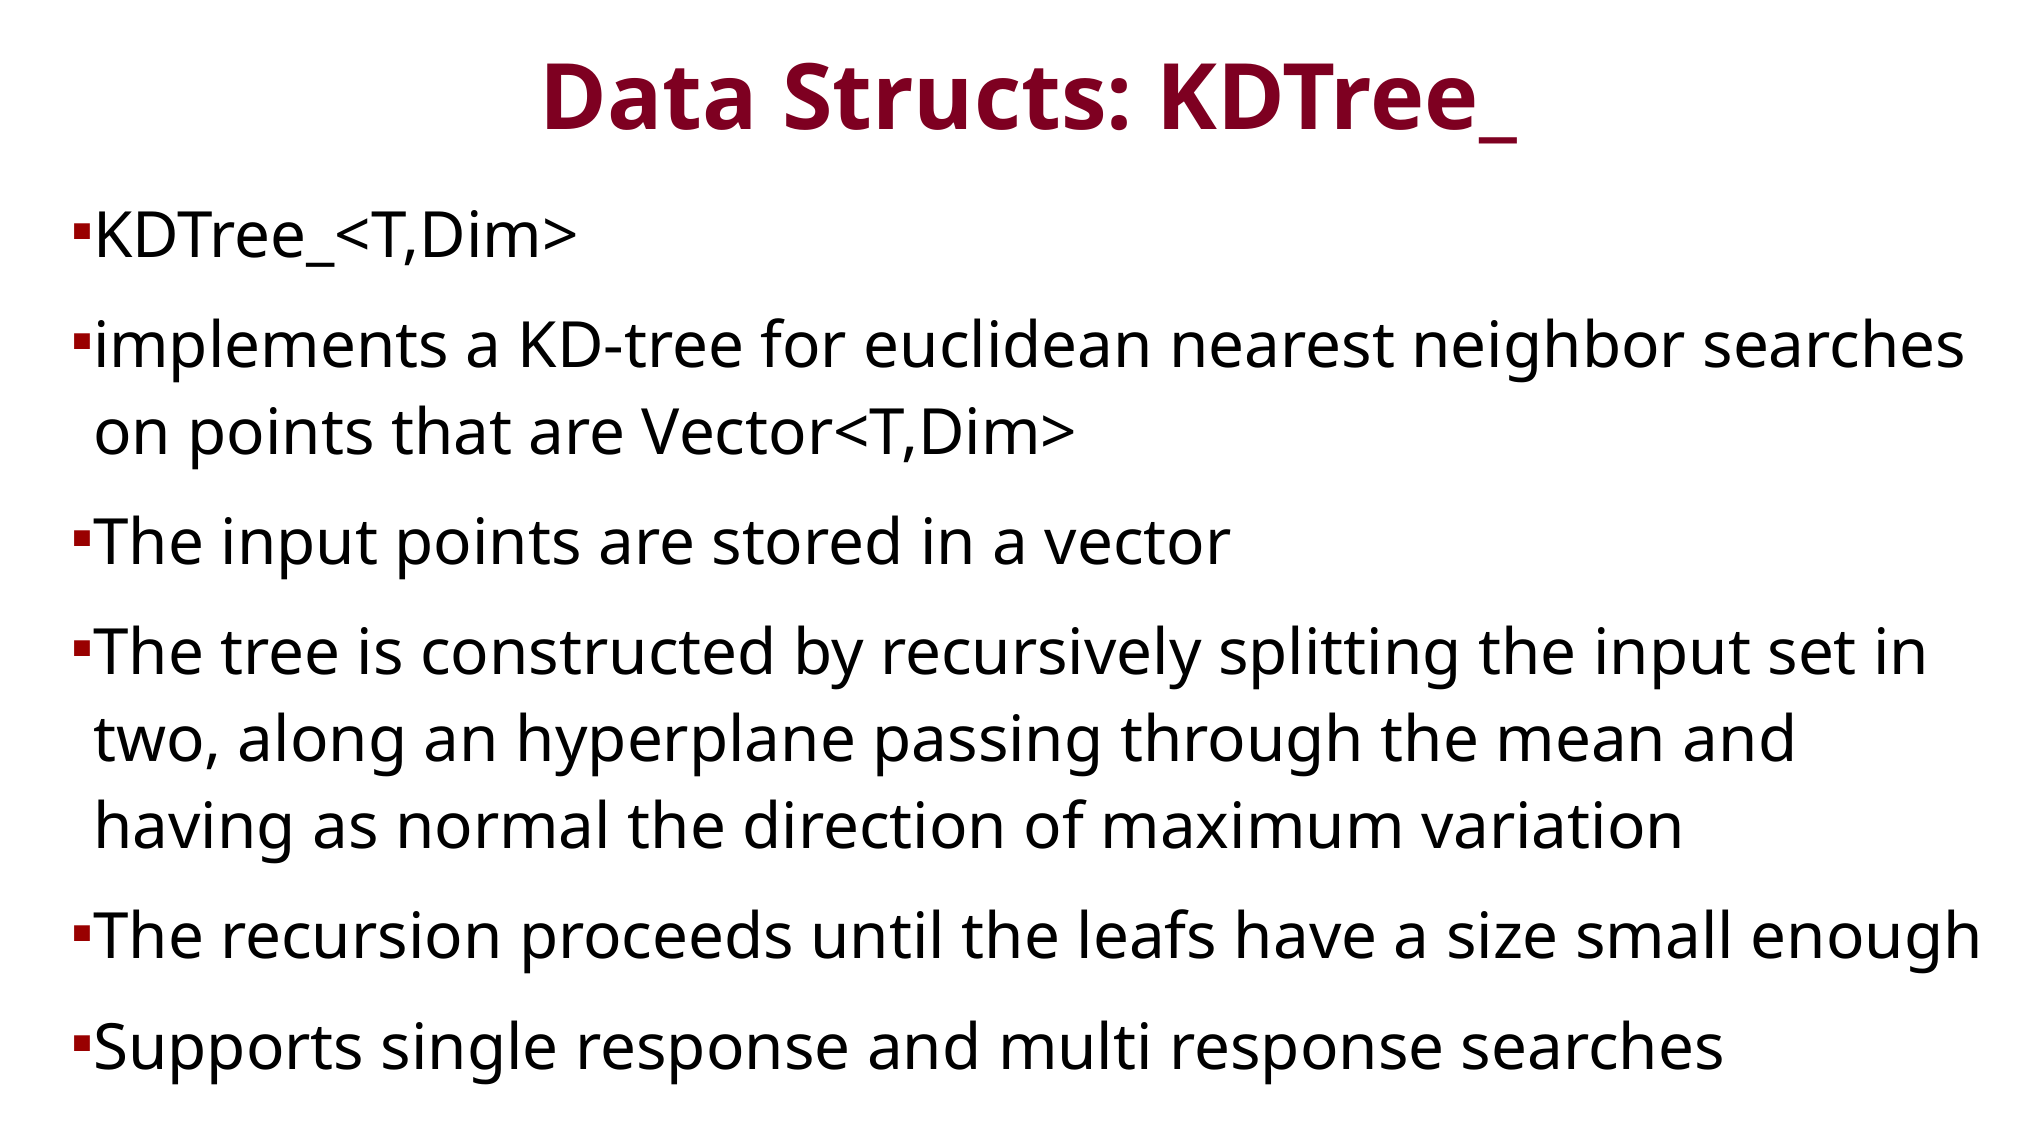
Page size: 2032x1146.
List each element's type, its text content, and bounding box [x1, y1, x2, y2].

list KDTree_<T,Dim> implements a KD-tree for euclidean nearest neighbor searches on points that are Vector<T,Dim> The input points are stored in a vector The tree is constructed by recursively splitting the input set in two, along an hyperplane passing through the mean and having as normal the direction of maximum variation The recursion proceeds until the leafs have a size small enough Supports single response and multi response searches [59, 188, 1985, 1111]
title Data Structs: KDTree_ [37, 10, 2020, 178]
